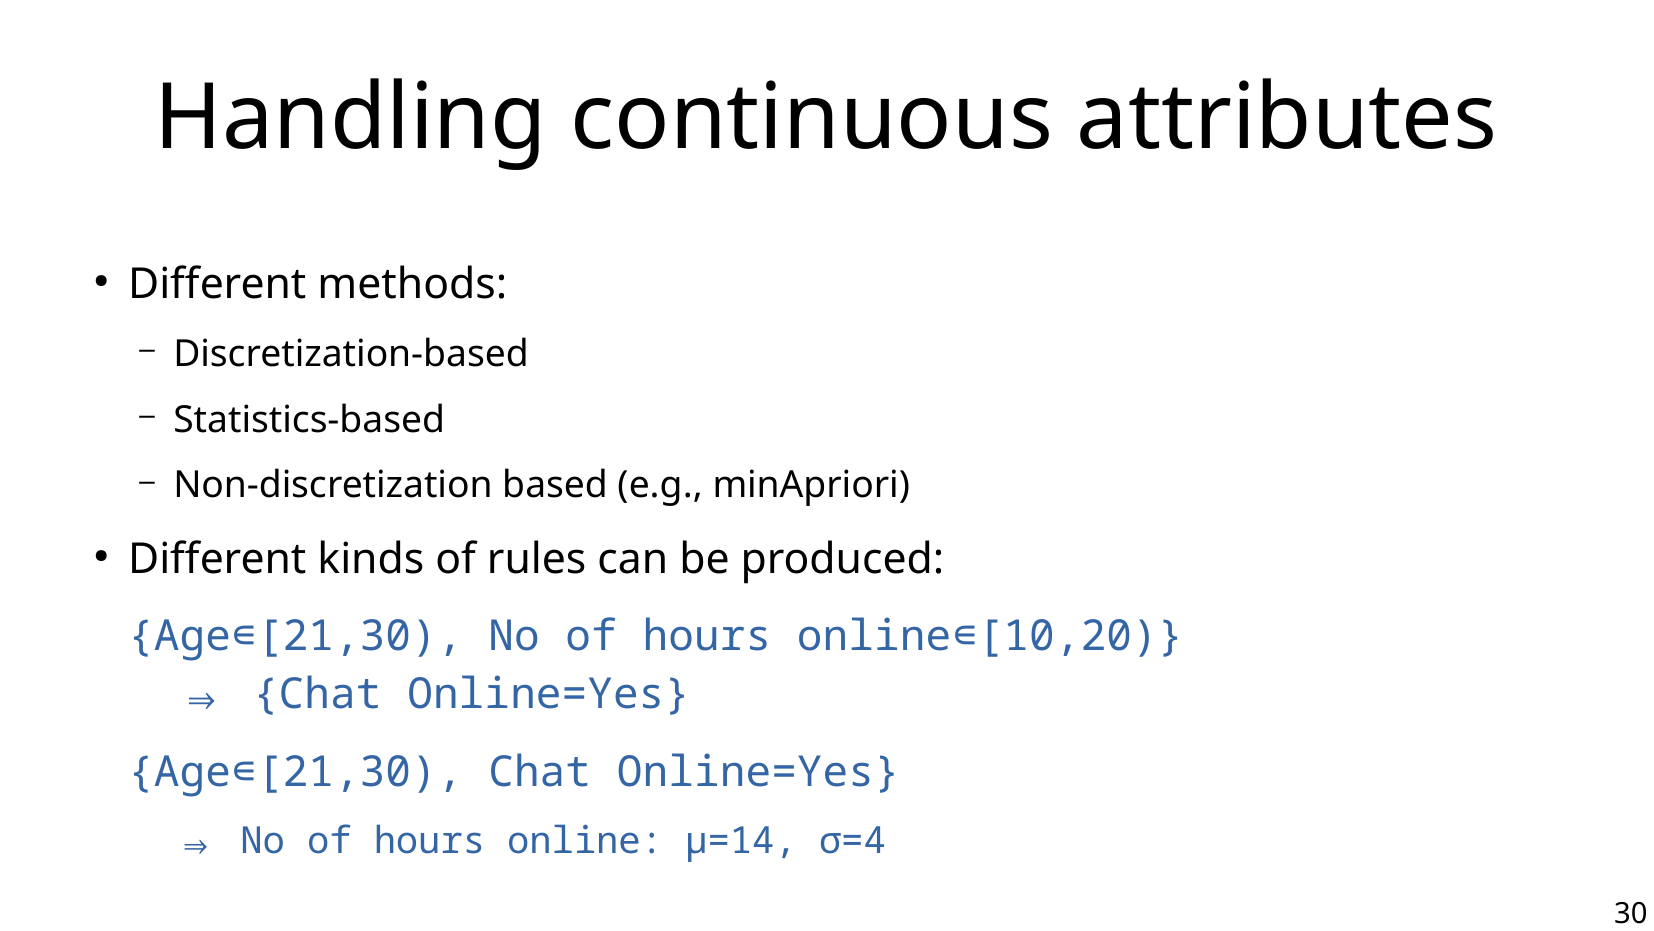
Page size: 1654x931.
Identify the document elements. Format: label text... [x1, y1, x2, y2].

list Different methods: Discretization-based Statistics-based Non-discretization based (e.g., minApriori) Different kinds of rules can be produced: {Age∊[21,30), No of hours online∊[10,20)} ⇒ {Chat Online=Yes} {Age∊[21,30), Chat Online=Yes} ⇒ No of hours online: μ=14, σ=4 [82, 253, 1630, 871]
title Handling continuous attributes [82, 1, 1571, 226]
